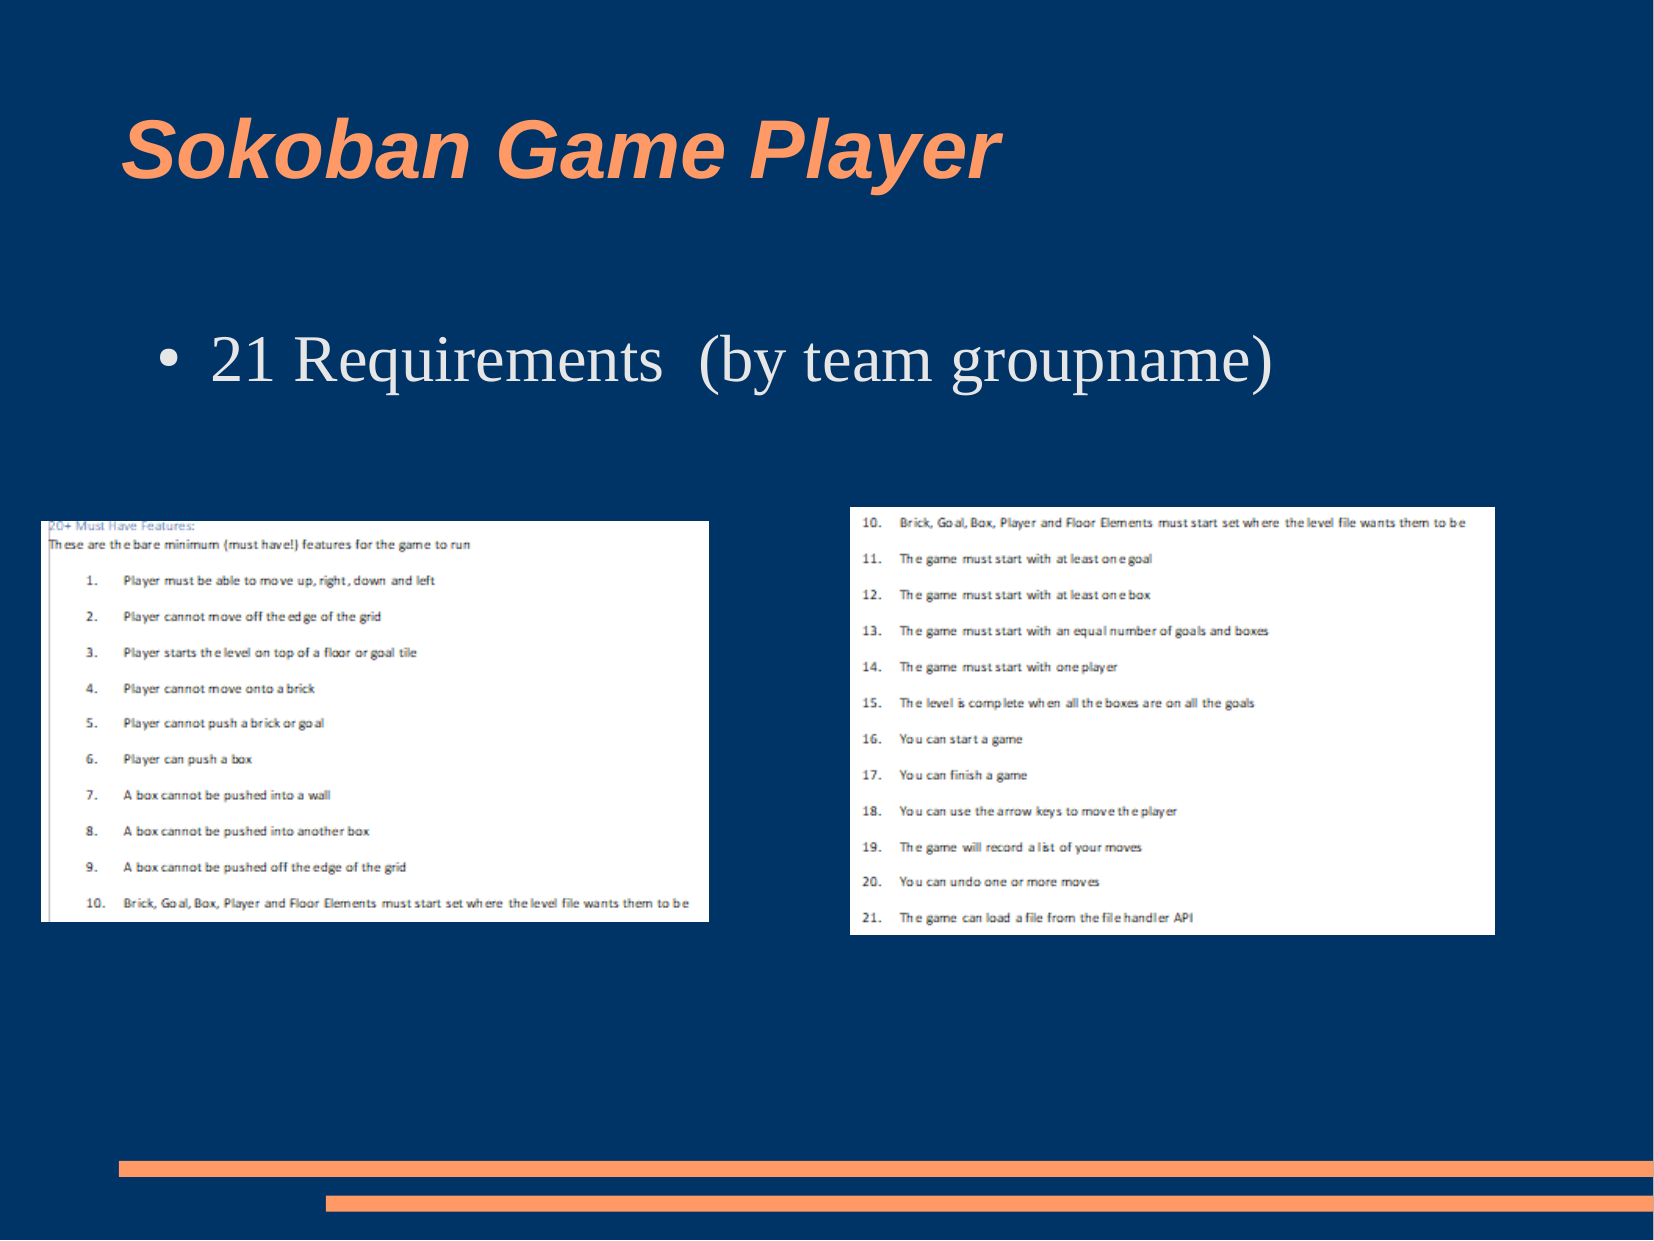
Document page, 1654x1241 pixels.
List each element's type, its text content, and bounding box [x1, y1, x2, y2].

list 21 Requirements (by team groupname) [121, 322, 1561, 1132]
picture [850, 507, 1495, 935]
picture [41, 521, 709, 922]
title Sokoban Game Player [121, 46, 1534, 254]
